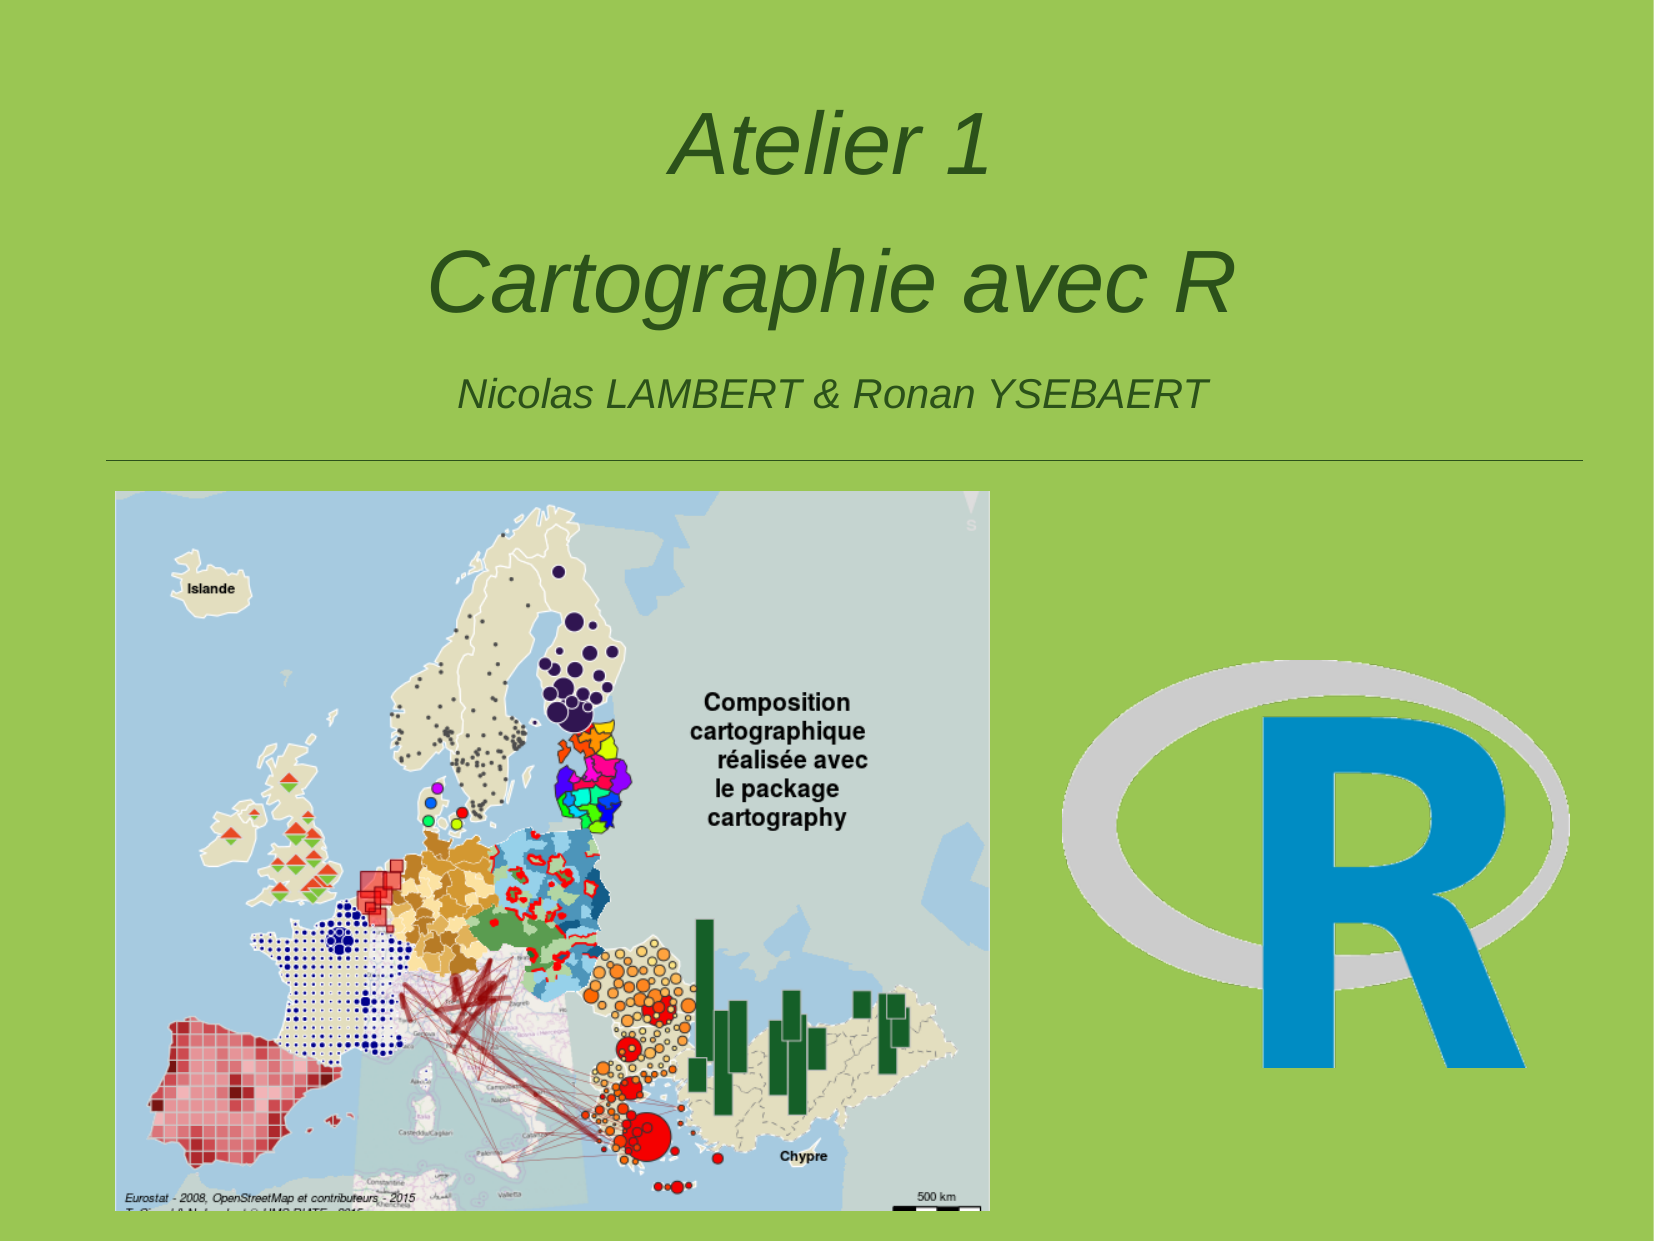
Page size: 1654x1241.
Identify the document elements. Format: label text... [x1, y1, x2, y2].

list Atelier 1 Cartographie avec R Nicolas LAMBERT & Ronan YSEBAERT [47, 94, 1619, 1193]
picture [115, 1193, 990, 1211]
